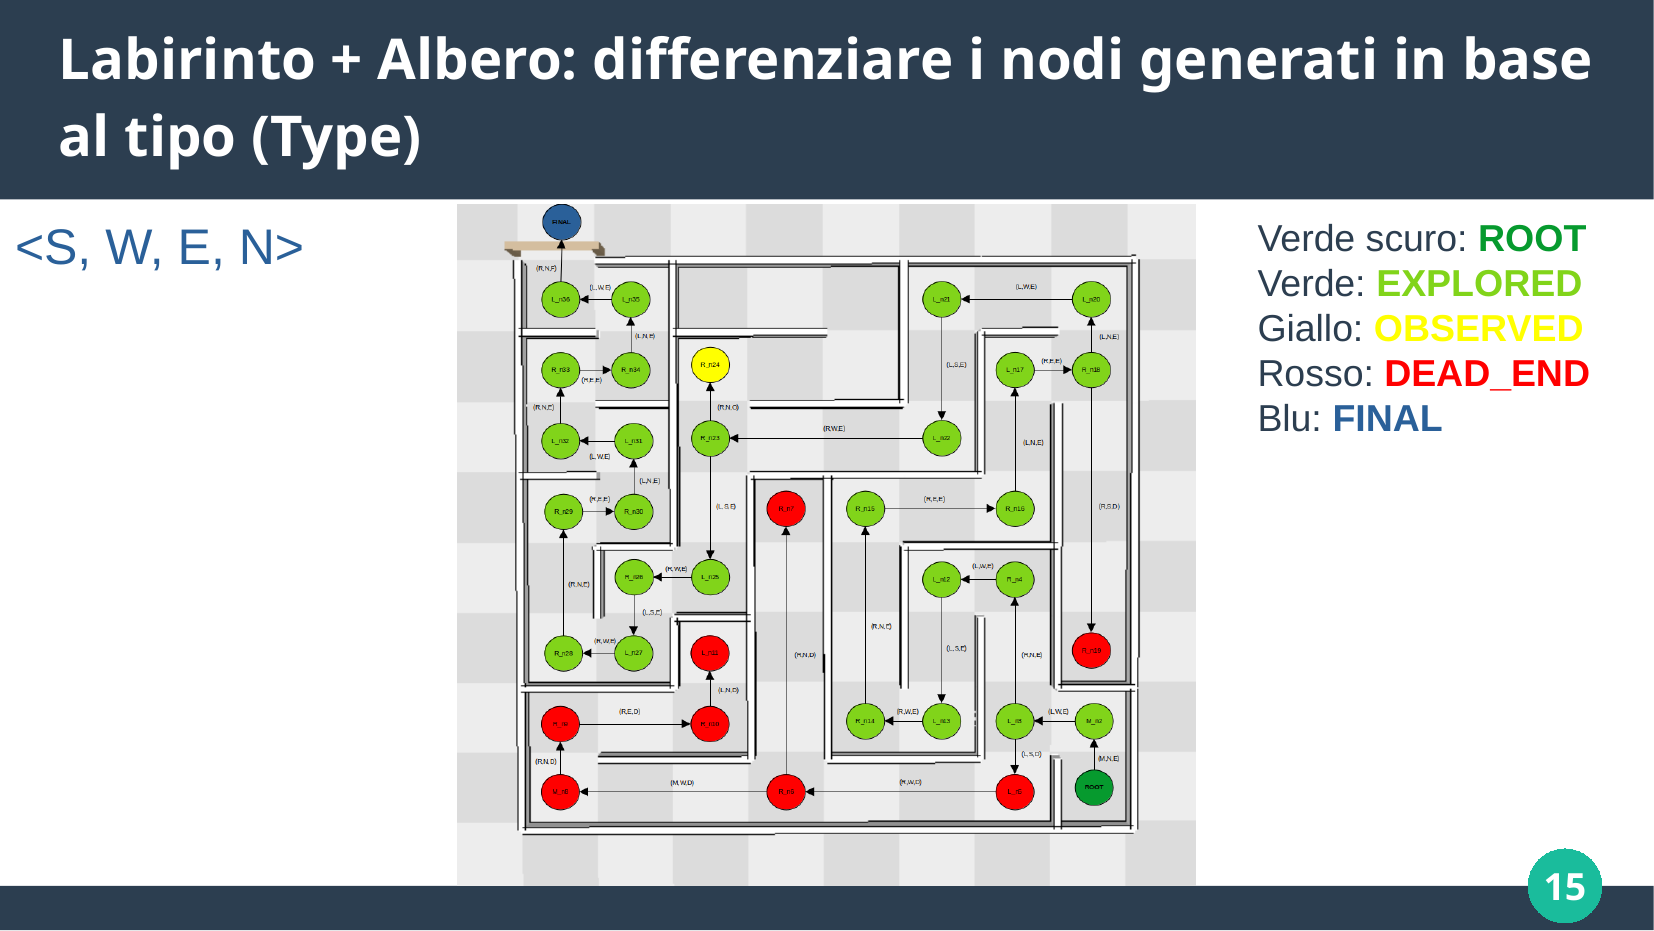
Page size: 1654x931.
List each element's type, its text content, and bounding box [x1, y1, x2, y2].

text_box Verde scuro: ROOT Verde: EXPLORED Giallo: OBSERVED Rosso: DEAD_END Blu: FINAL [1195, 206, 1641, 447]
title Labirinto + Albero: differenziare i nodi generati in base al tipo (Type) [59, 37, 1595, 155]
text_box <S, W, E, N> [0, 206, 416, 282]
picture [457, 204, 1196, 886]
